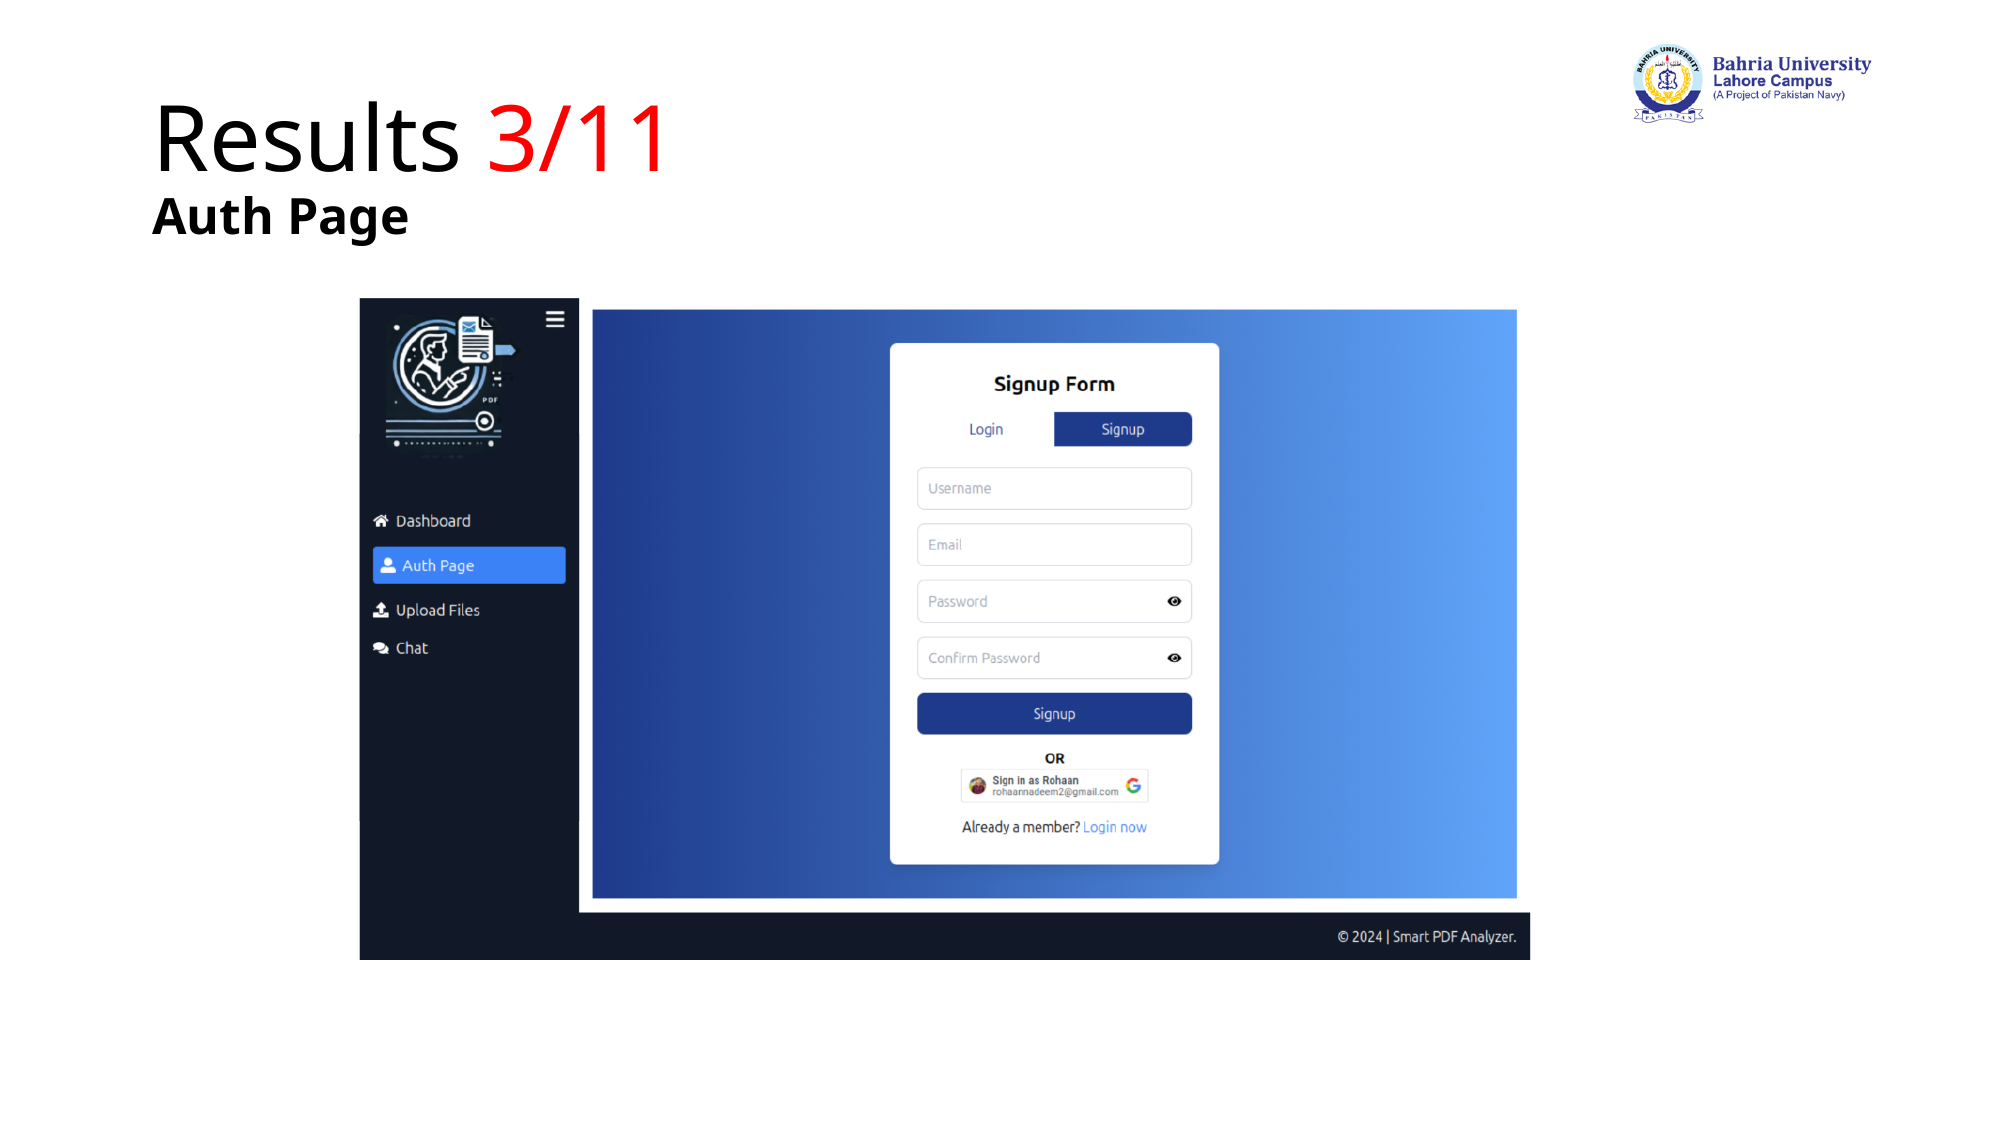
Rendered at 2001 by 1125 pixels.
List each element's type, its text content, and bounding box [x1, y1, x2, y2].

picture [1625, 41, 1952, 134]
picture [354, 295, 1535, 960]
title Results 3/11 Auth Page [137, 59, 1863, 278]
